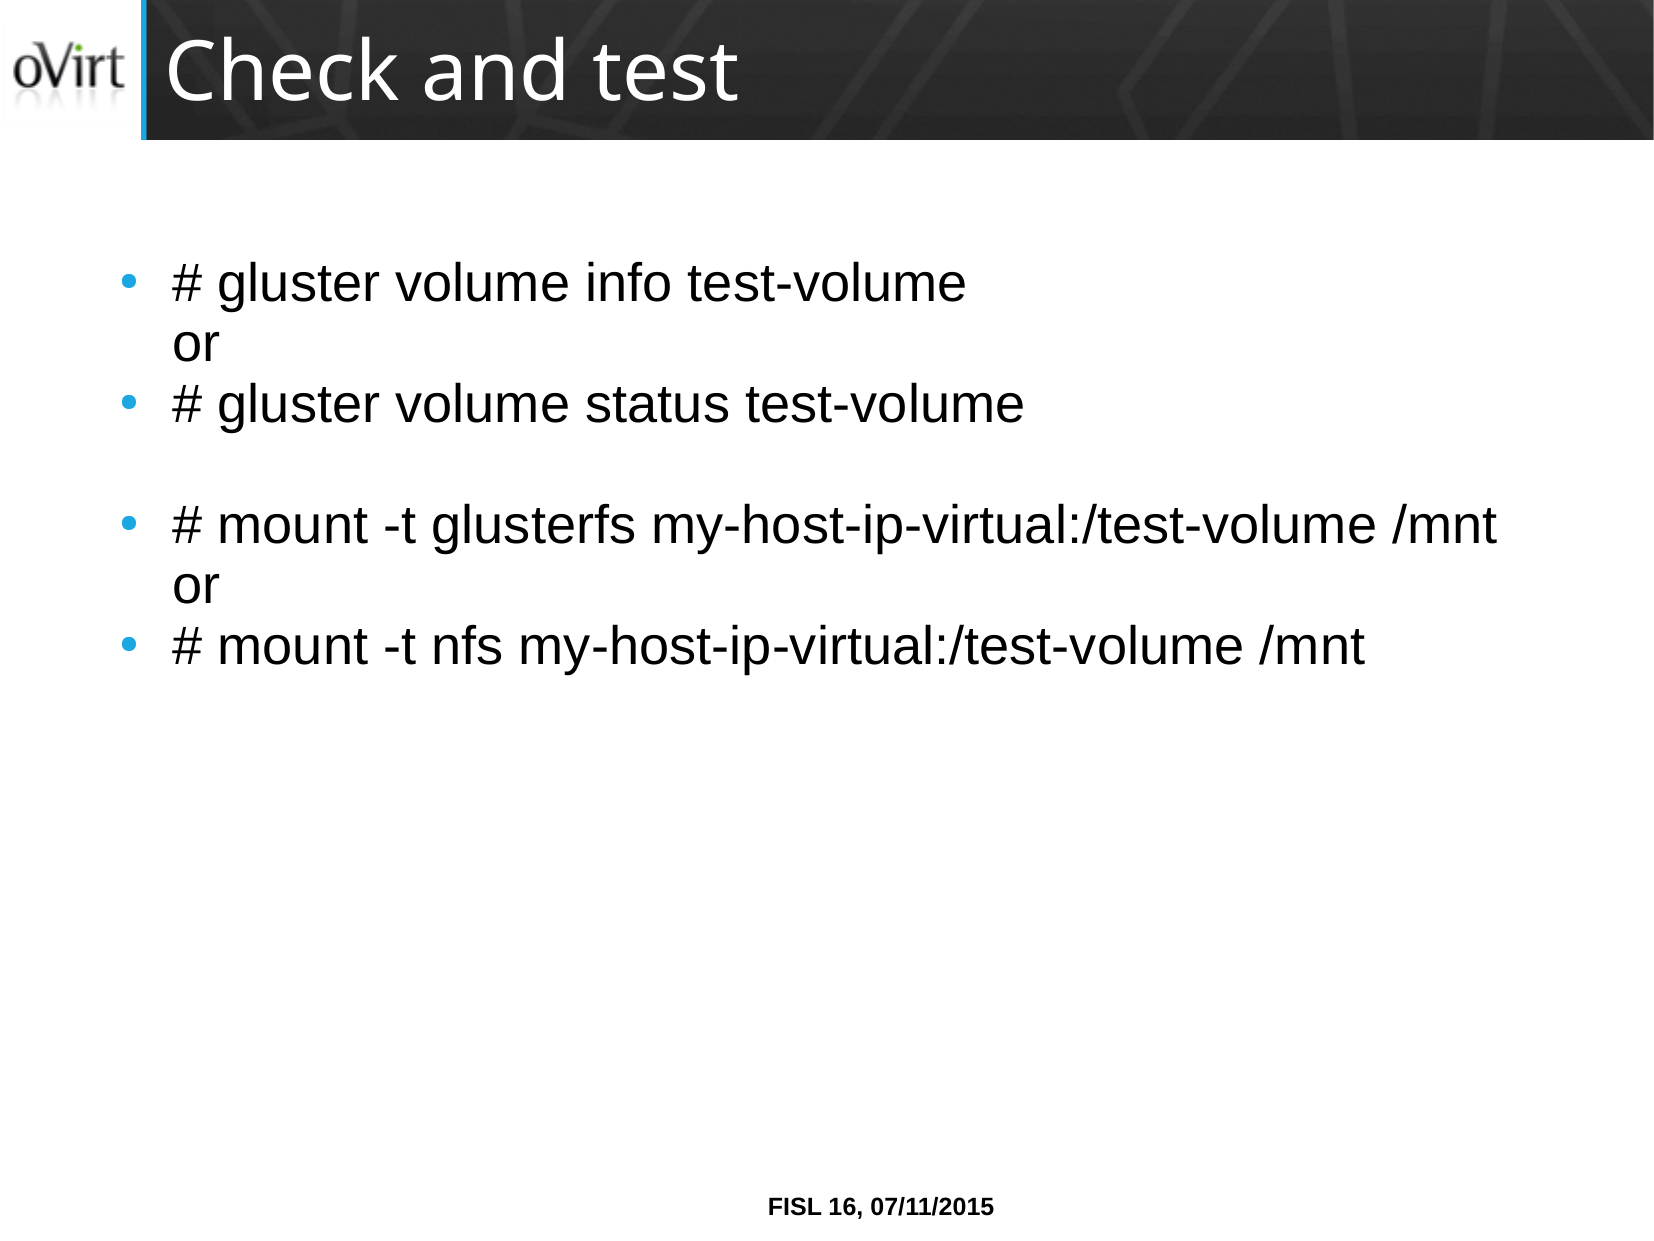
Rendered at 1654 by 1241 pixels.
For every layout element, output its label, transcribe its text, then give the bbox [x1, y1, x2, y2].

text_box # gluster volume info test-volume or # gluster volume status test-volume # mount -t glusterfs my-host-ip-virtual:/test-volume /mnt or # mount -t nfs my-host-ip-virtual:/test-volume /mnt [86, 244, 1576, 1126]
title Check and test [164, 11, 1653, 126]
picture [0, 0, 1654, 140]
